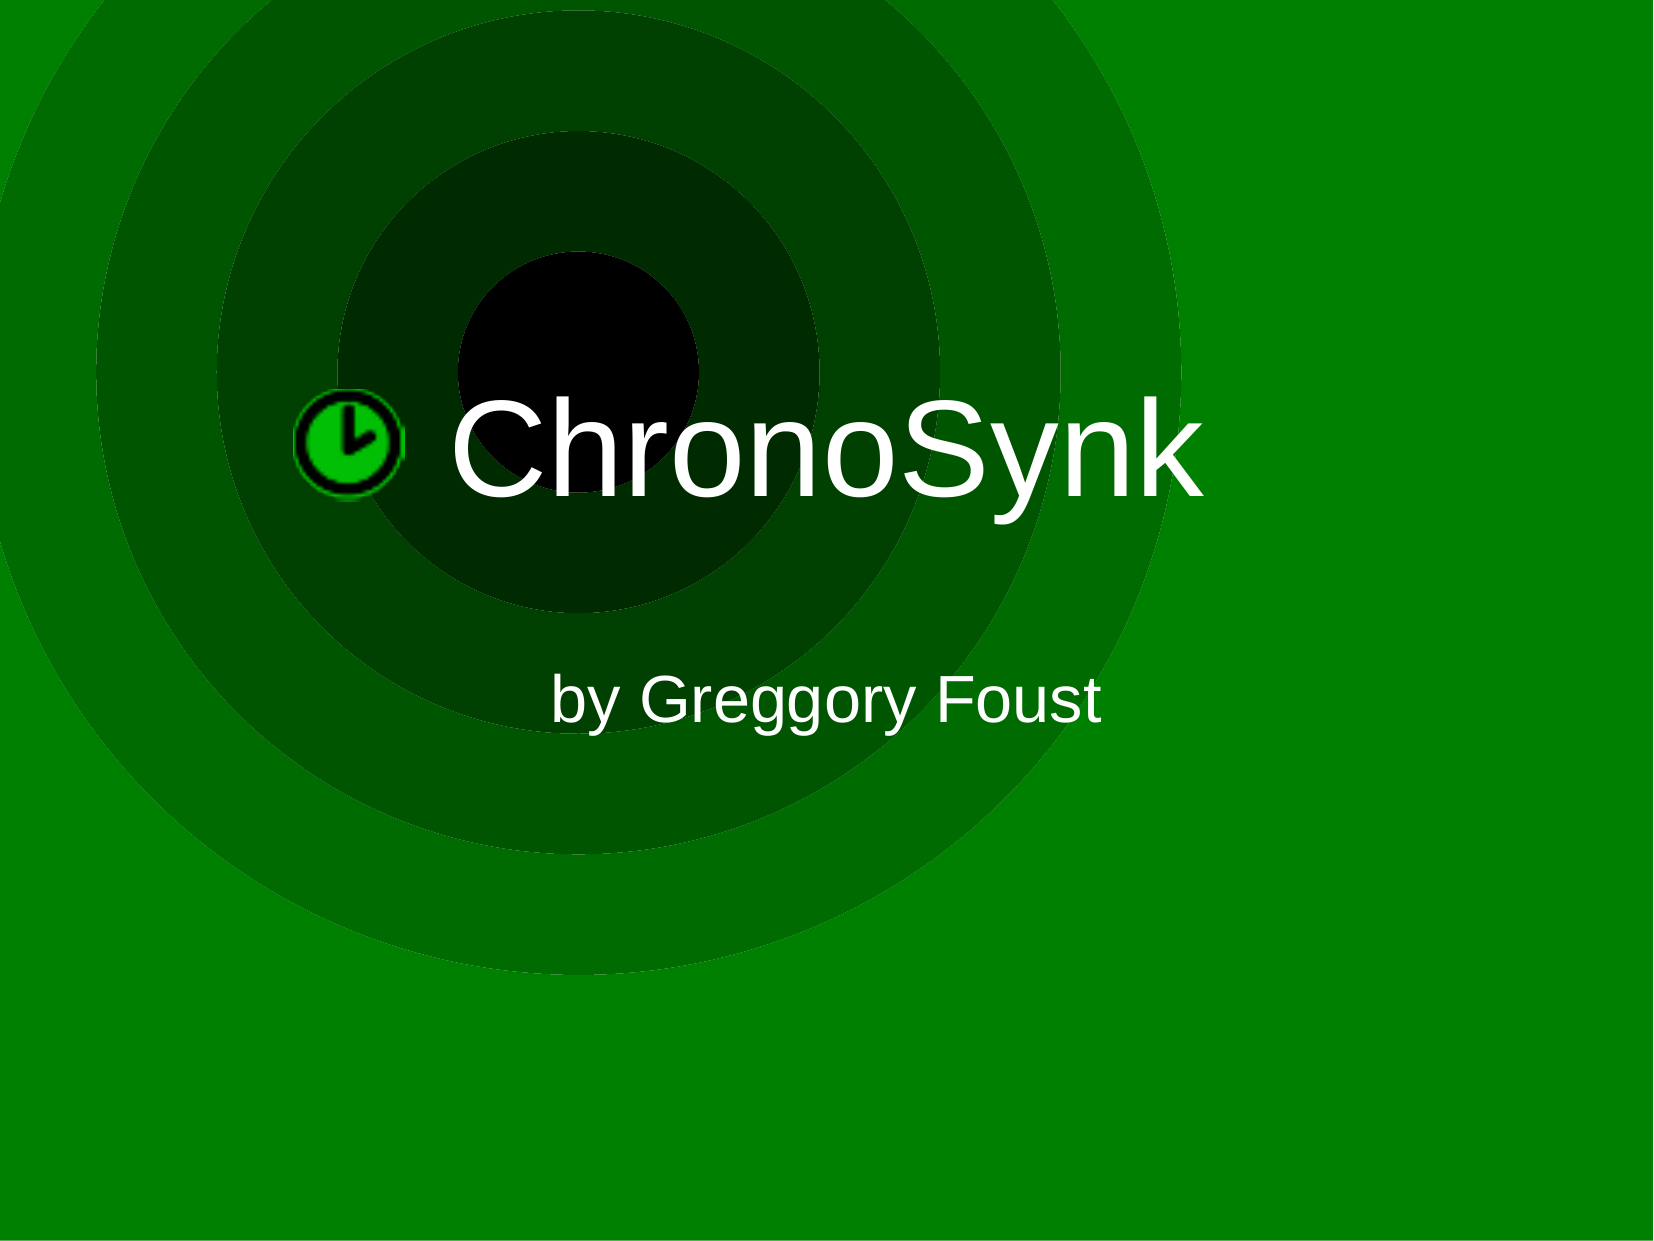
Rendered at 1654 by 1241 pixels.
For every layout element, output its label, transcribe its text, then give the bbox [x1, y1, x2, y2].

picture [293, 389, 405, 502]
subtitle by Greggory Foust [82, 290, 1571, 1109]
